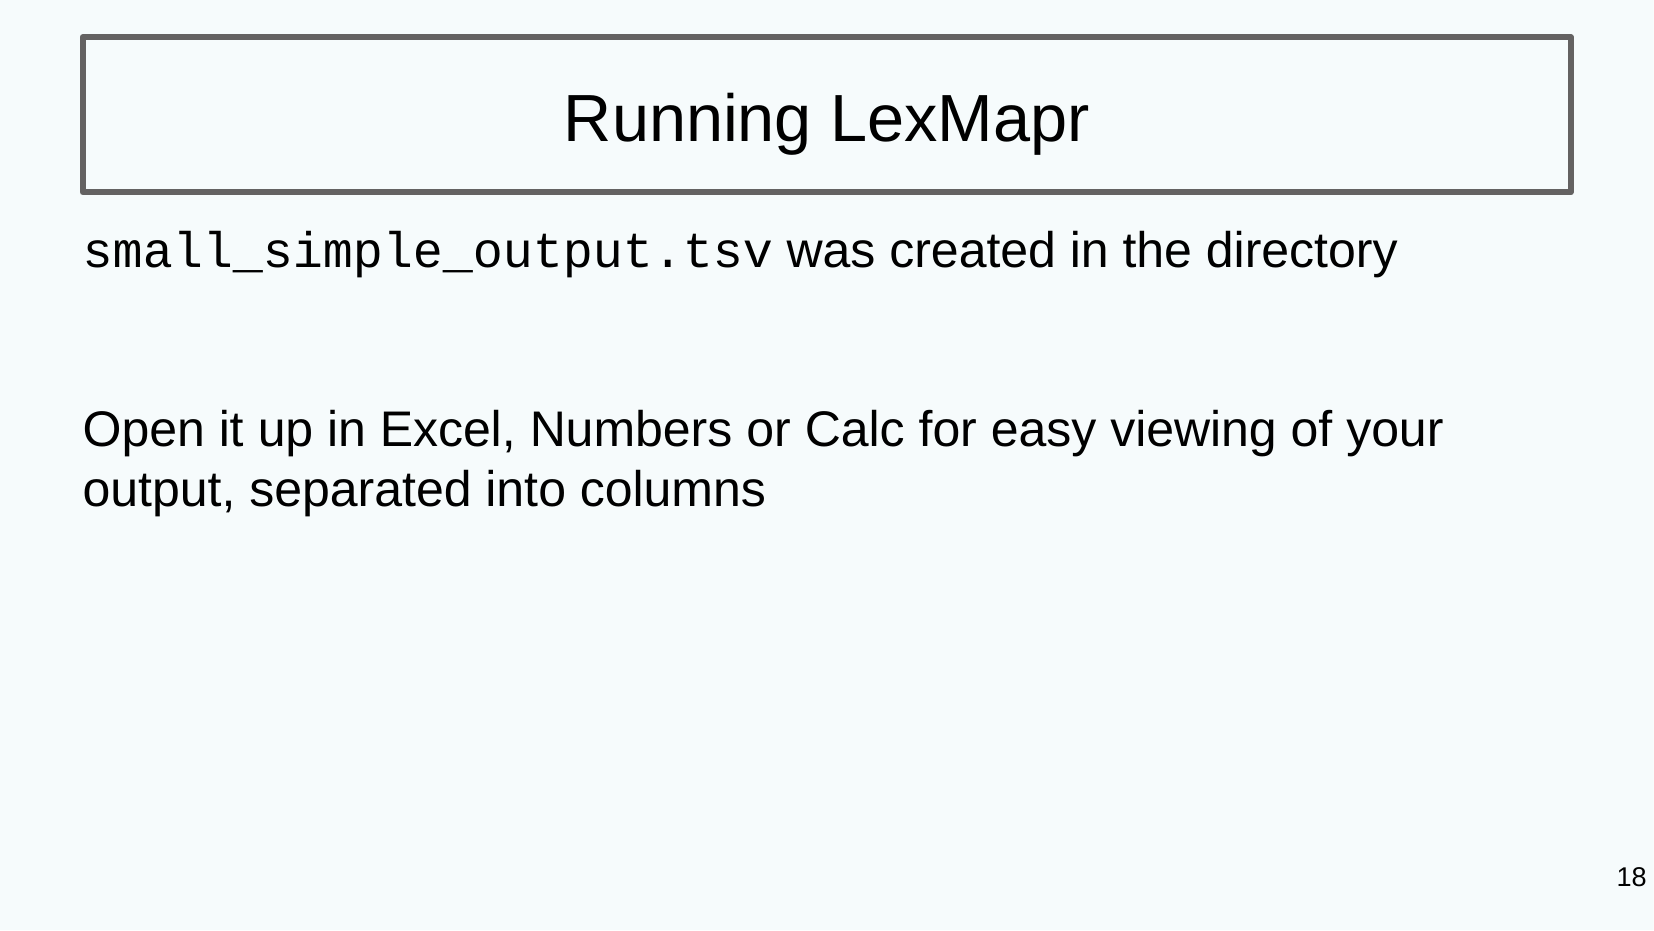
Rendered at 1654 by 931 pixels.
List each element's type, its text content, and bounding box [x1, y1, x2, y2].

text_box Running LexMapr [82, 37, 1571, 193]
slide_number <number> [1547, 859, 1647, 931]
text_box small_simple_output.tsv was created in the directory Open it up in Excel, Numbers or Calc for easy viewing of your output, separated into columns [82, 217, 1571, 757]
